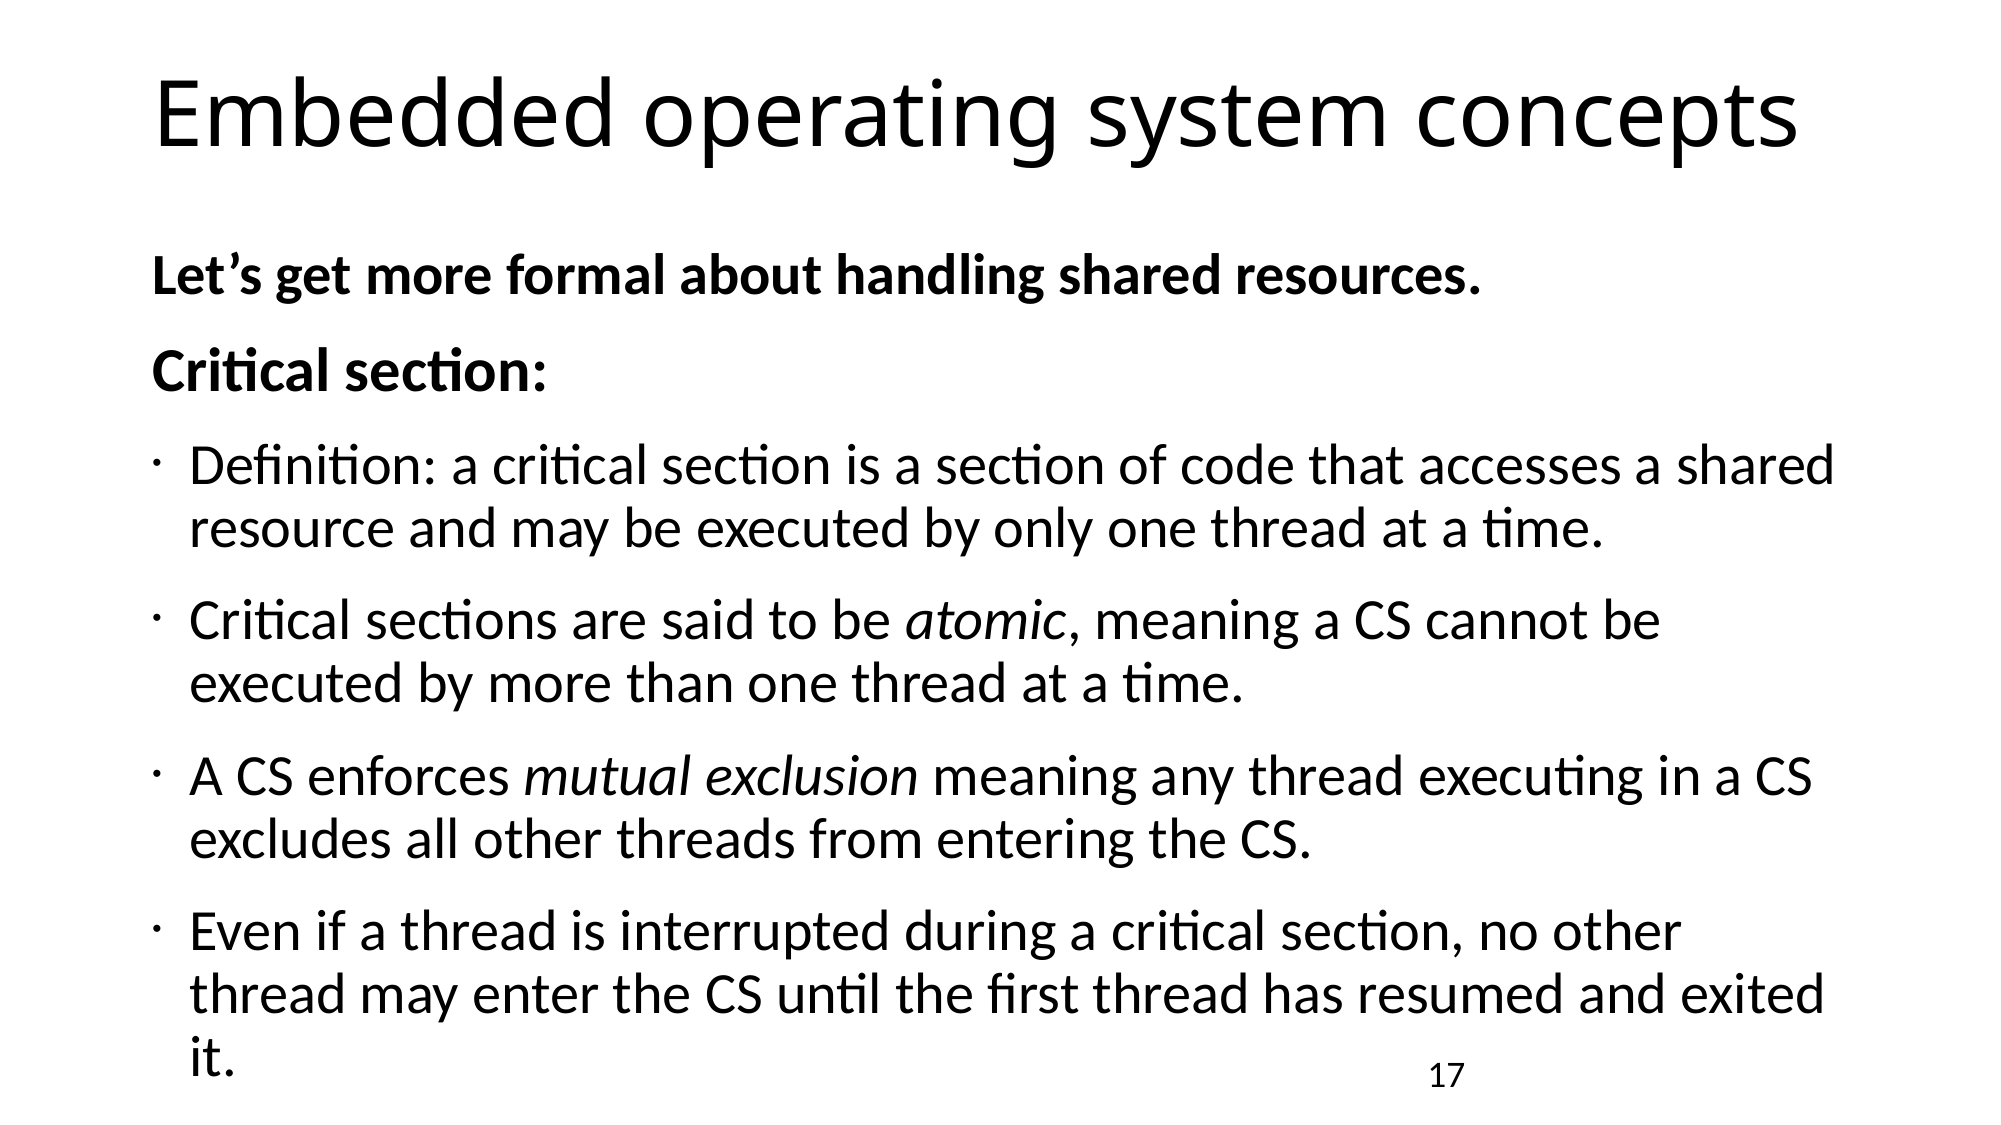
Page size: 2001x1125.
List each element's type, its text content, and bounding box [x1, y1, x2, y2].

title Embedded operating system concepts [137, 59, 1863, 237]
list Let’s get more formal about handling shared resources. Critical section: Definition: a critical section is a section of code that accesses a shared resource and may be executed by only one thread at a time. Critical sections are said to be atomic, meaning a CS cannot be executed by more than one thread at a time. A CS enforces mutual exclusion meaning any thread executing in a CS excludes all other threads from entering the CS. Even if a thread is interrupted during a critical section, no other thread may enter the CS until the first thread has resumed and exited it. [137, 237, 1863, 952]
slide_number <number> [1412, 1042, 1863, 1103]
